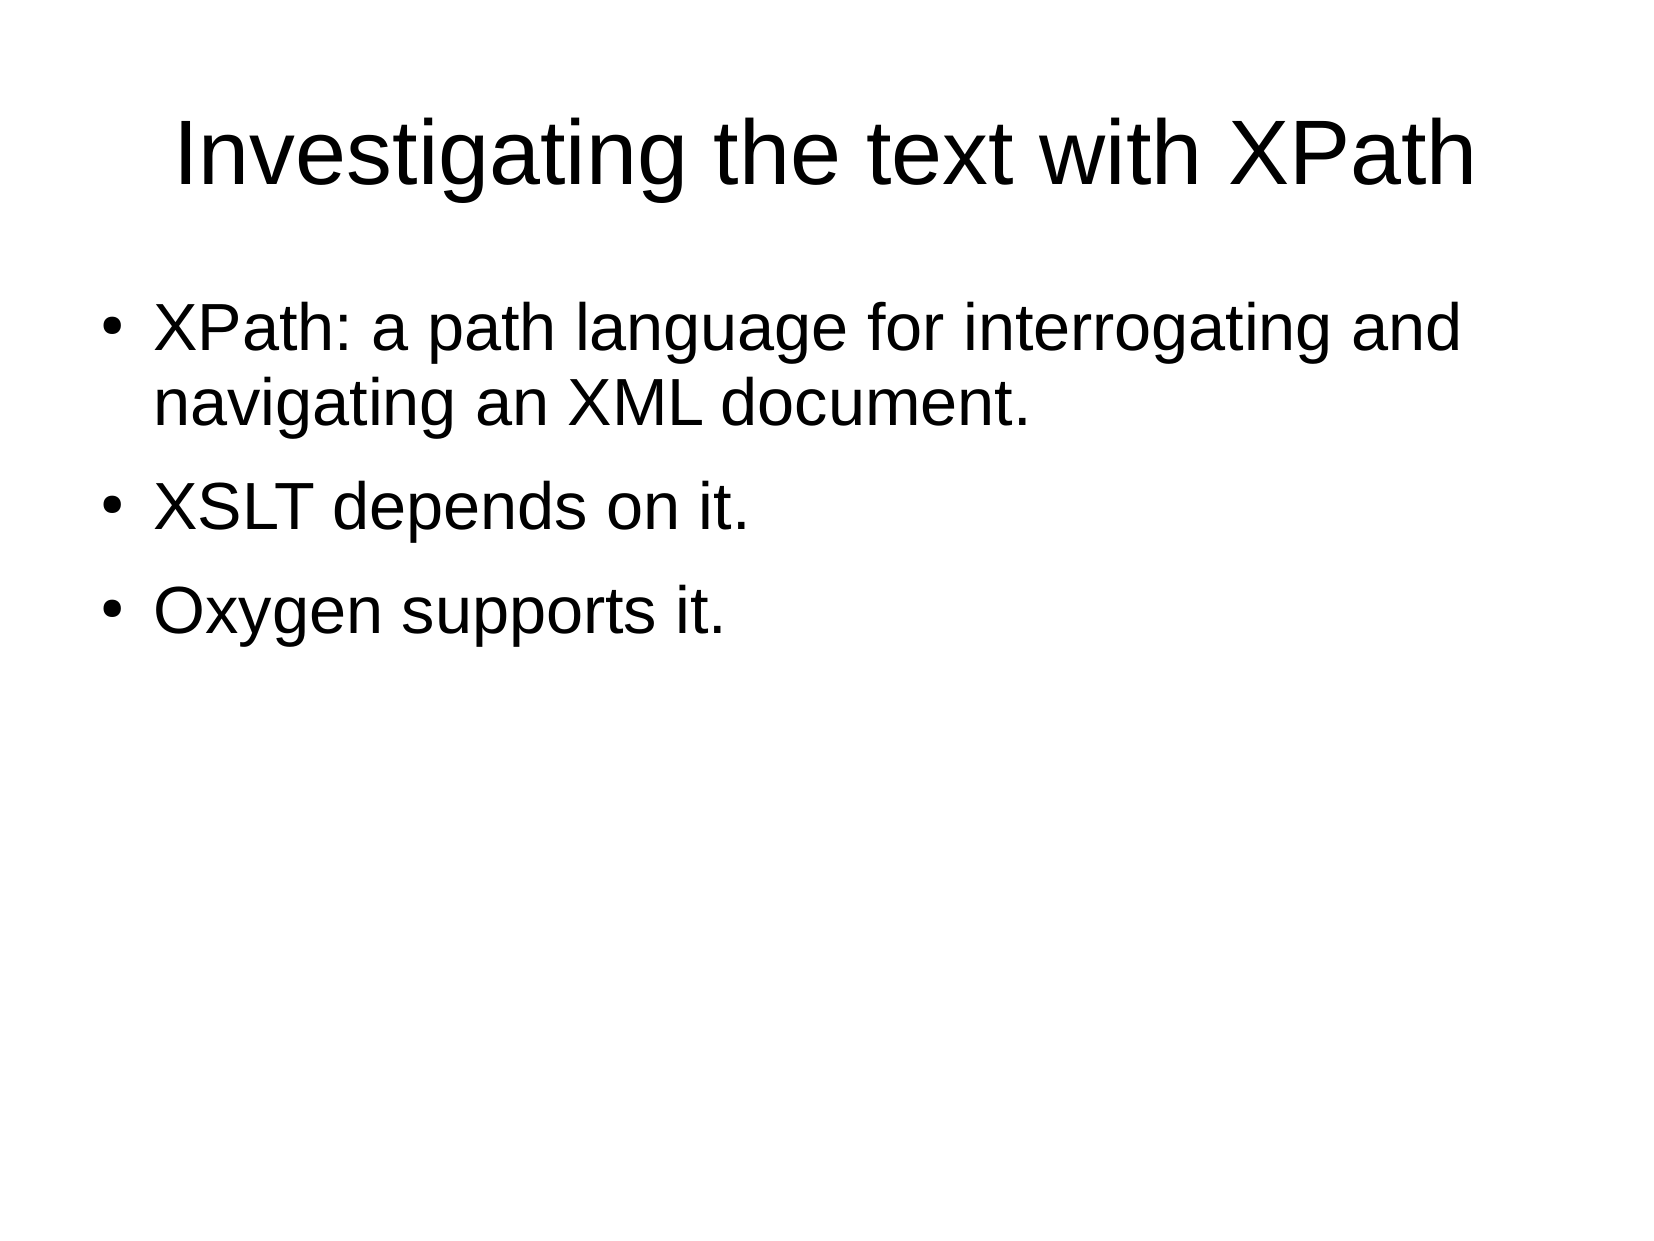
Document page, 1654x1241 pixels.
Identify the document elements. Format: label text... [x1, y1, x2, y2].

title Investigating the text with XPath [82, 49, 1571, 257]
list XPath: a path language for interrogating and navigating an XML document. XSLT depends on it. Oxygen supports it. [82, 290, 1571, 1010]
